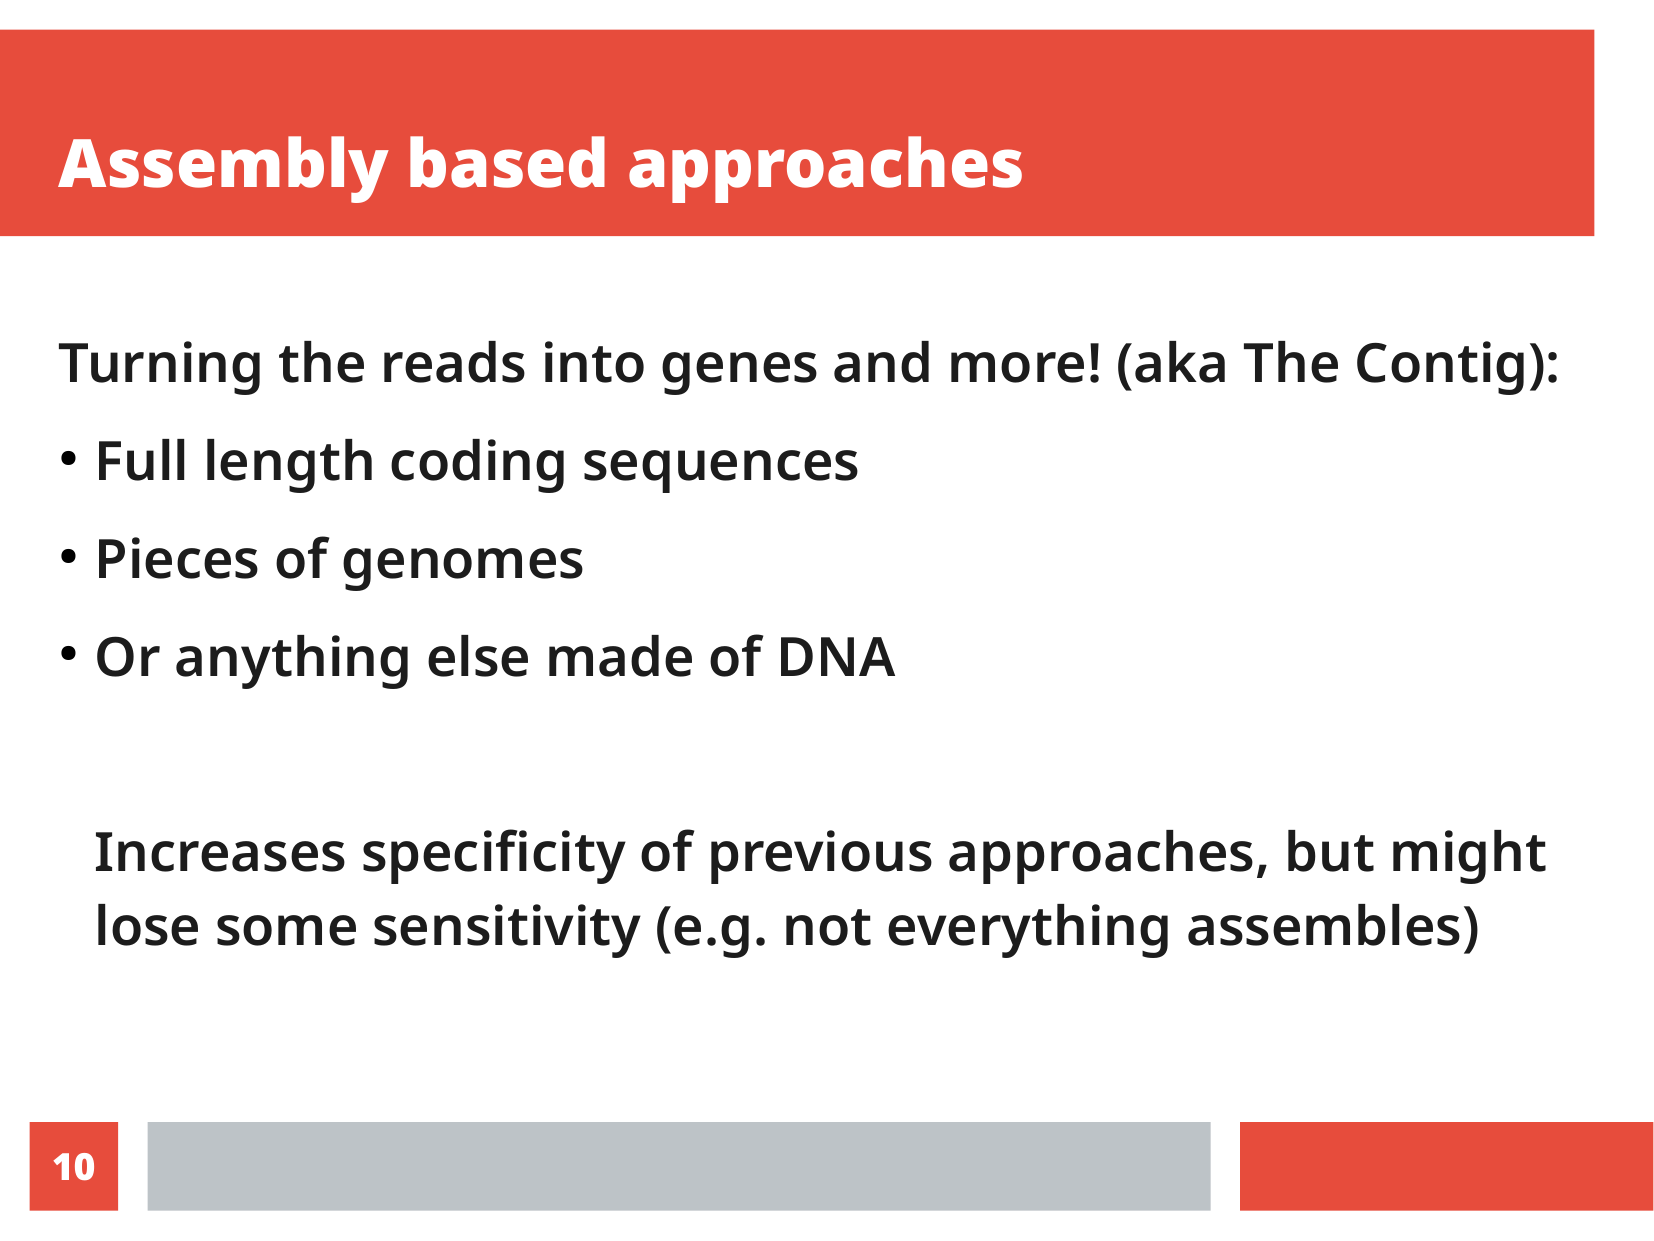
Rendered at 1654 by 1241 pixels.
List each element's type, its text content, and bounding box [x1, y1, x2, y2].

list Turning the reads into genes and more! (aka The Contig): Full length coding sequences Pieces of genomes Or anything else made of DNA Increases specificity of previous approaches, but might lose some sensitivity (e.g. not everything assembles) [59, 324, 1565, 1093]
title Assembly based approaches [59, 59, 1595, 207]
